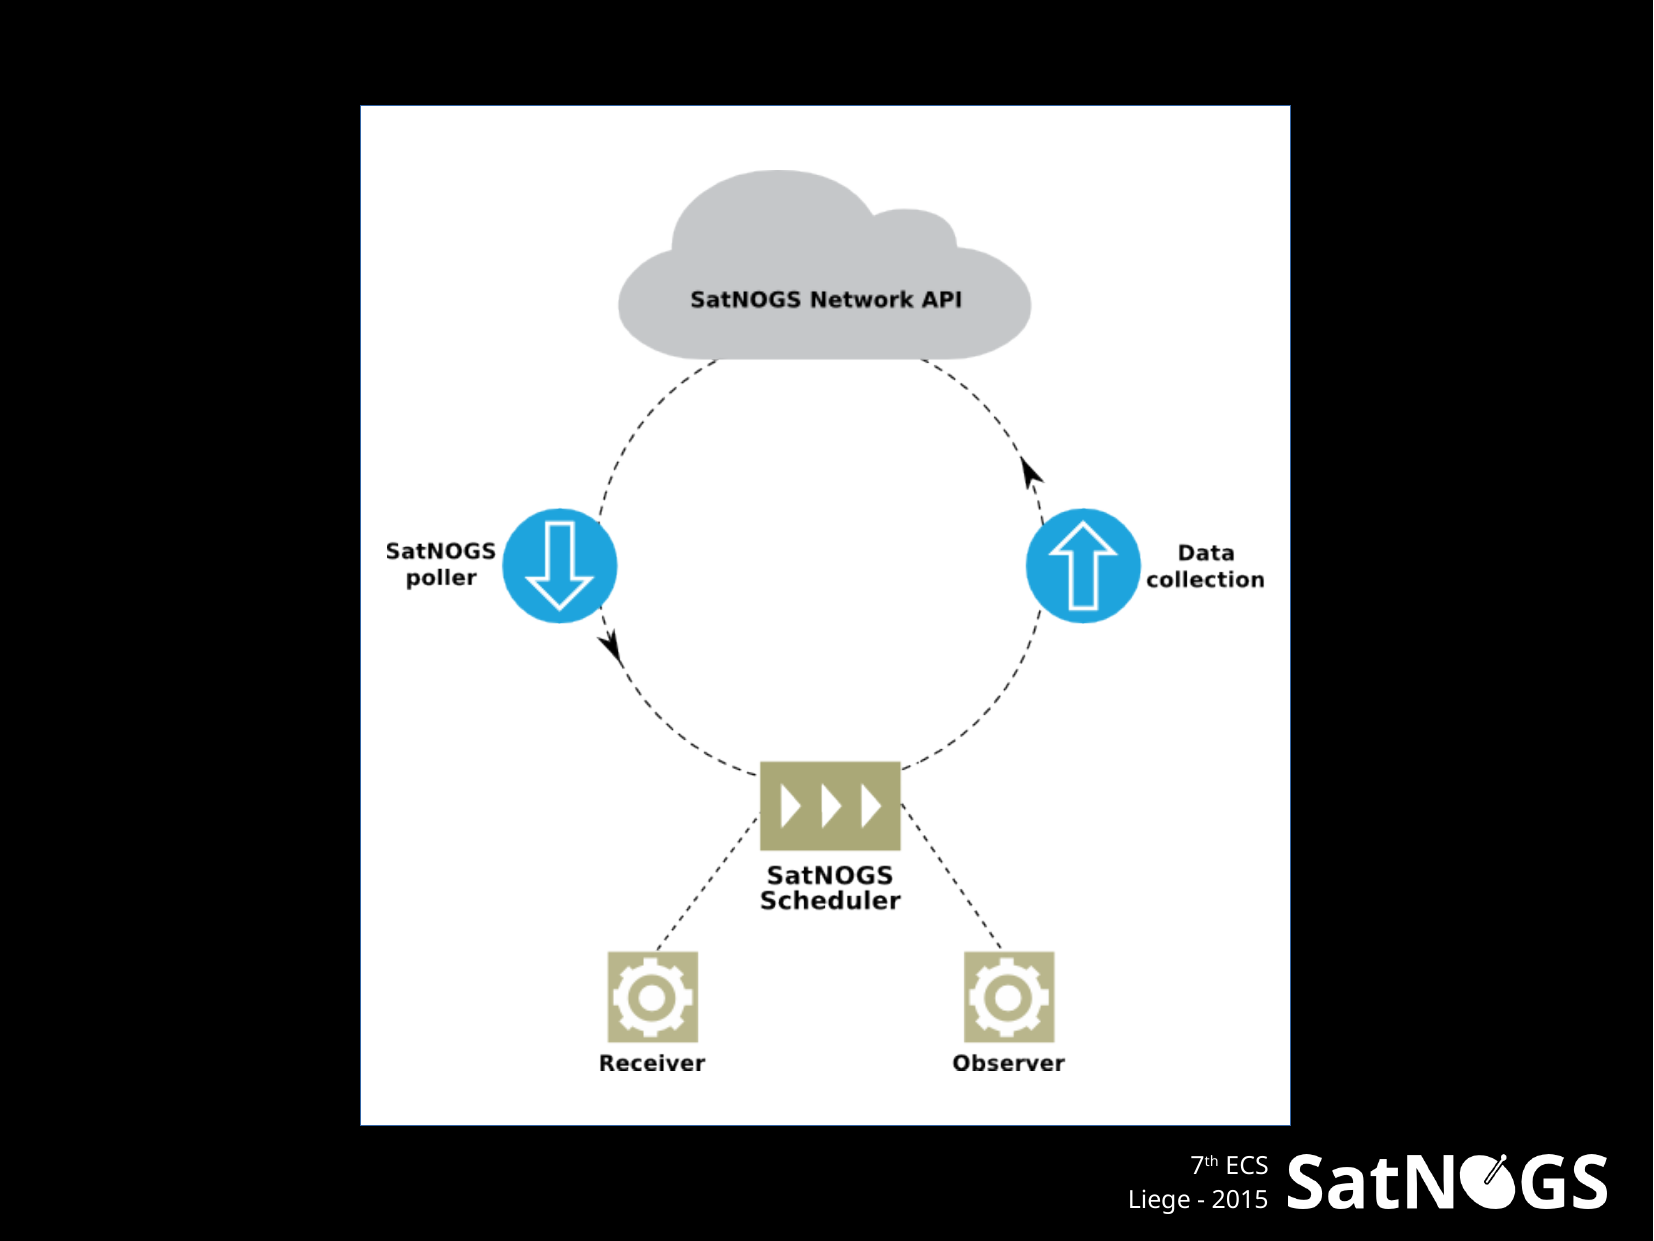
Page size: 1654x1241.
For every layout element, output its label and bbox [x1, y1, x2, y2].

text_box [360, 105, 1291, 1126]
picture [1288, 1154, 1607, 1209]
picture [387, 170, 1266, 1071]
